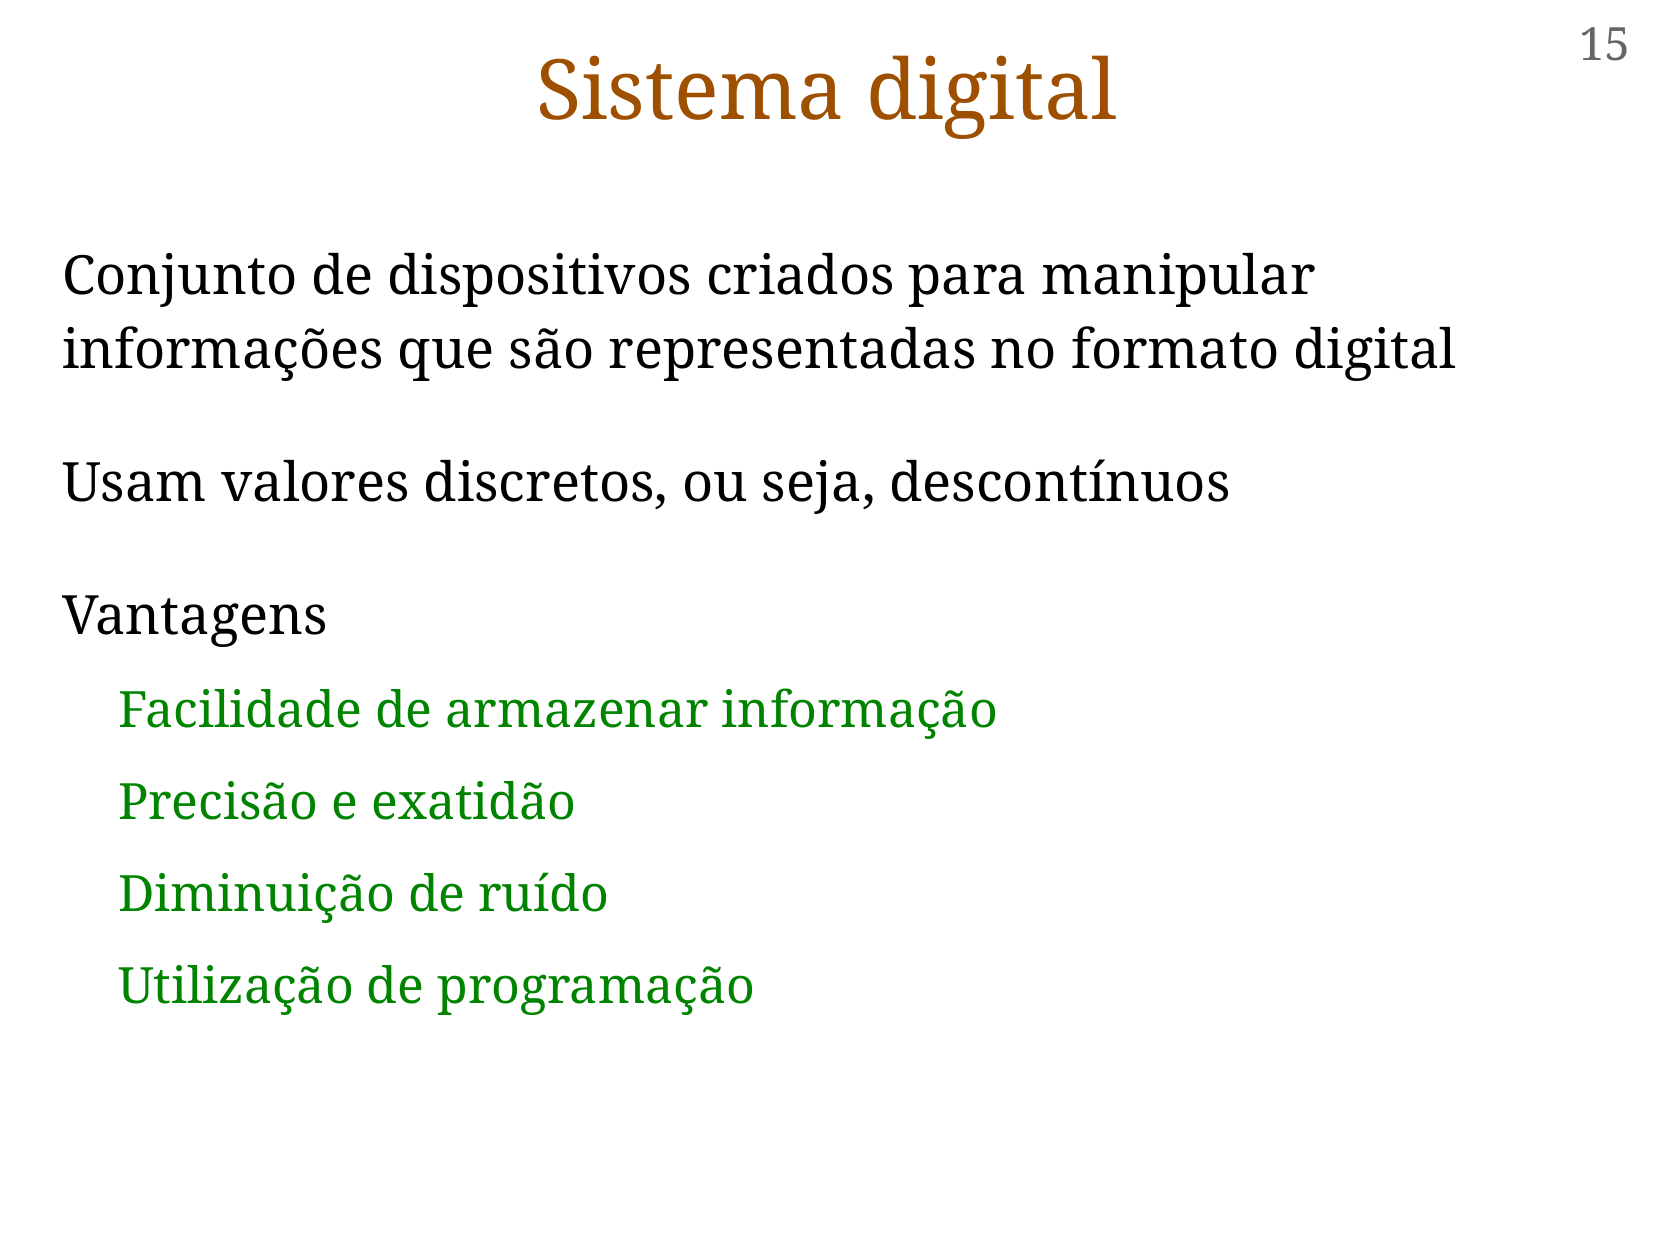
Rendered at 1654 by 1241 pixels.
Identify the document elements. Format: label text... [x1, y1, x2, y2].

list Conjunto de dispositivos criados para manipular informações que são representadas no formato digital Usam valores discretos, ou seja, descontínuos Vantagens Facilidade de armazenar informação Precisão e exatidão Diminuição de ruído Utilização de programação [59, 236, 1595, 1211]
title Sistema digital [59, 29, 1595, 148]
